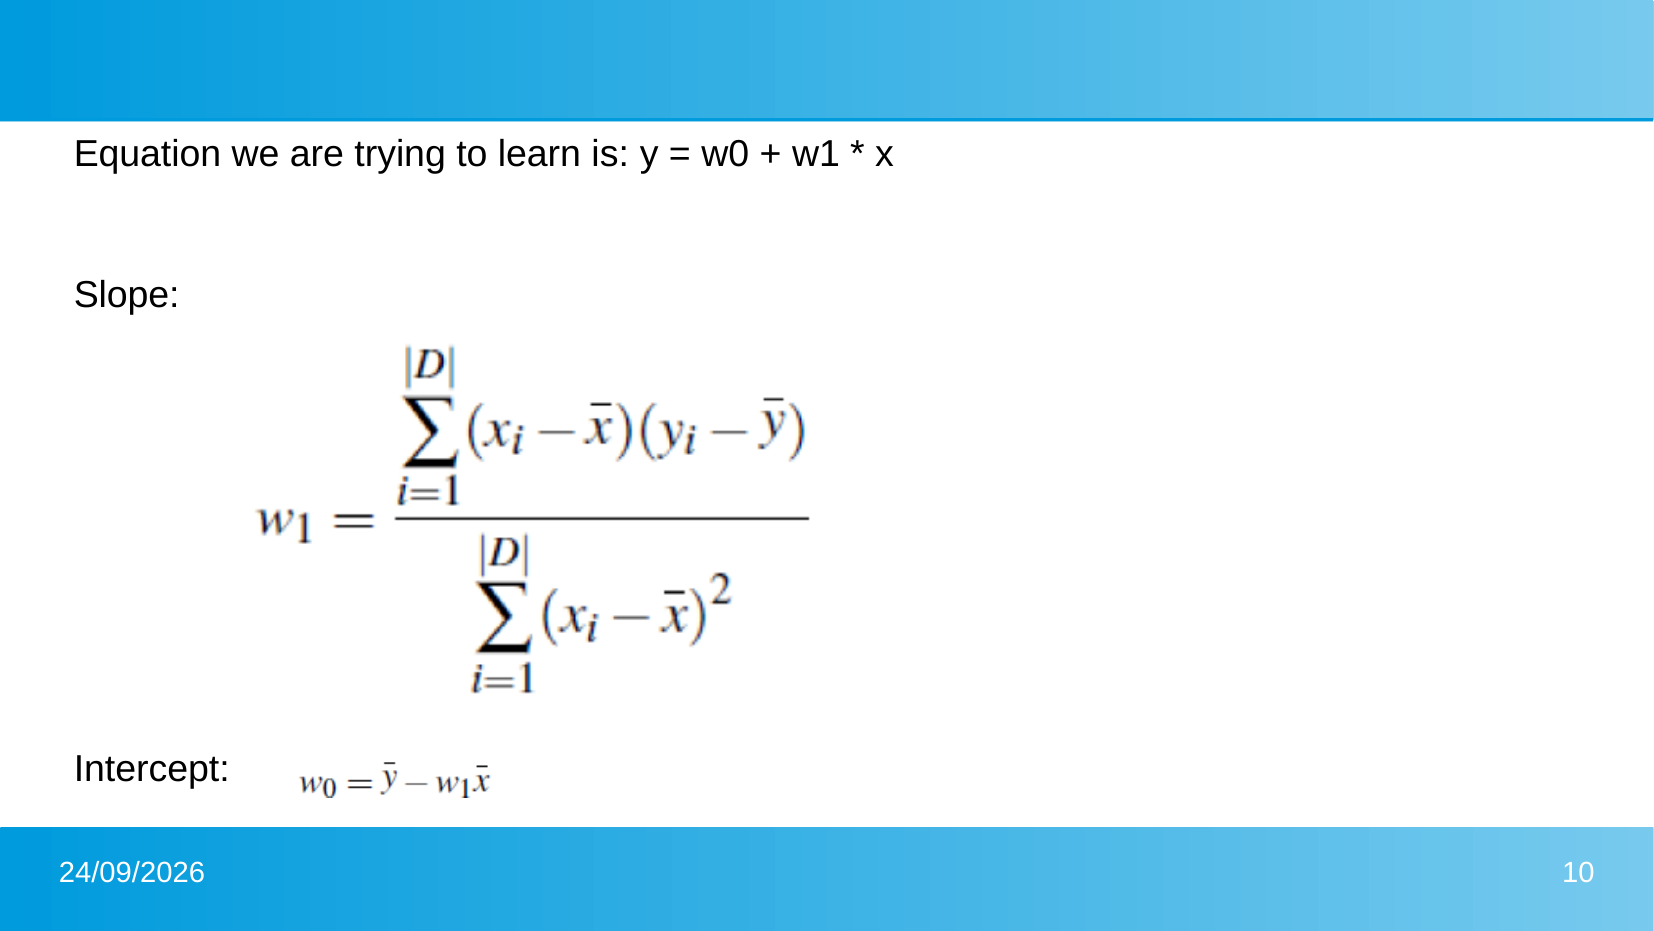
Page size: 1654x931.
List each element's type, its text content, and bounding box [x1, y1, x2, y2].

picture [236, 336, 827, 709]
text_box Slope: [59, 266, 709, 323]
text_box Intercept: [59, 740, 709, 798]
text_box Equation we are trying to learn is: y = w0 + w1 * x [59, 124, 1004, 266]
